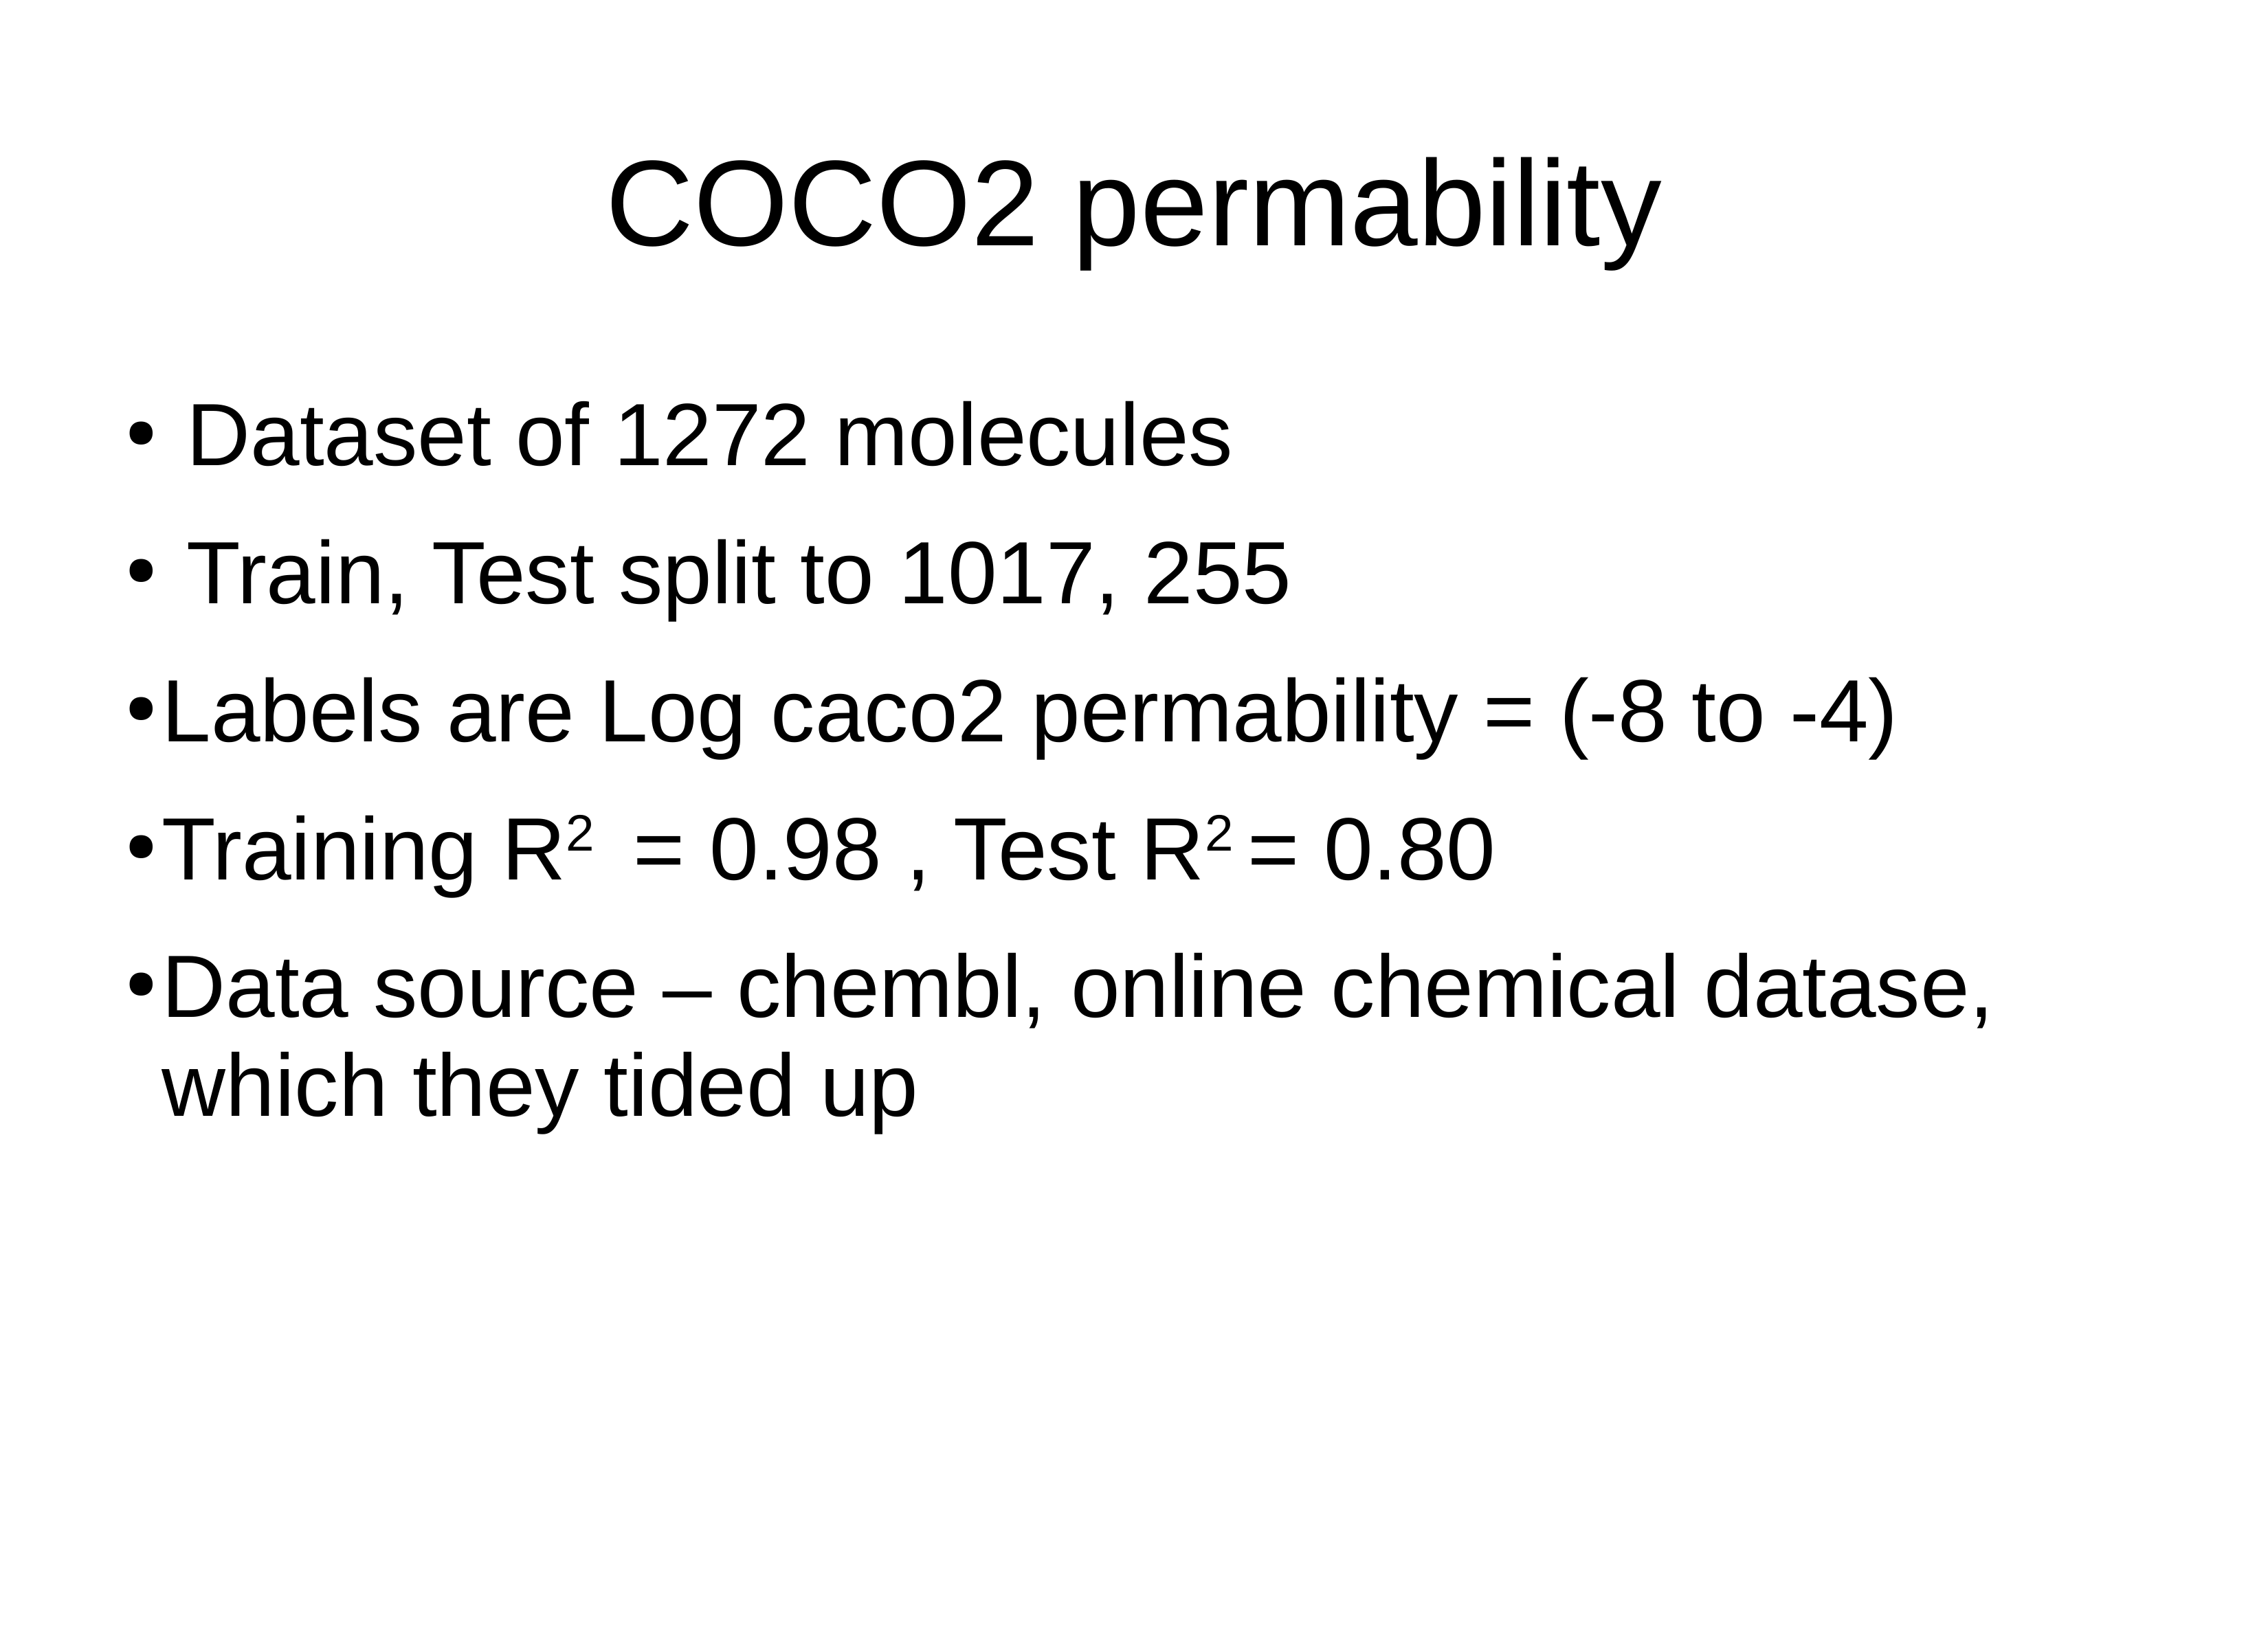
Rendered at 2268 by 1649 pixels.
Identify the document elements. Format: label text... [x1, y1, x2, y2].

list Dataset of 1272 molecules Train, Test split to 1017, 255 Labels are Log caco2 permability = (-8 to -4) Training R2 = 0.98 , Test R2 = 0.80 Data source – chembl, online chemical datase, which they tided up [113, 385, 2155, 1343]
title COCO2 permability [113, 65, 2155, 341]
